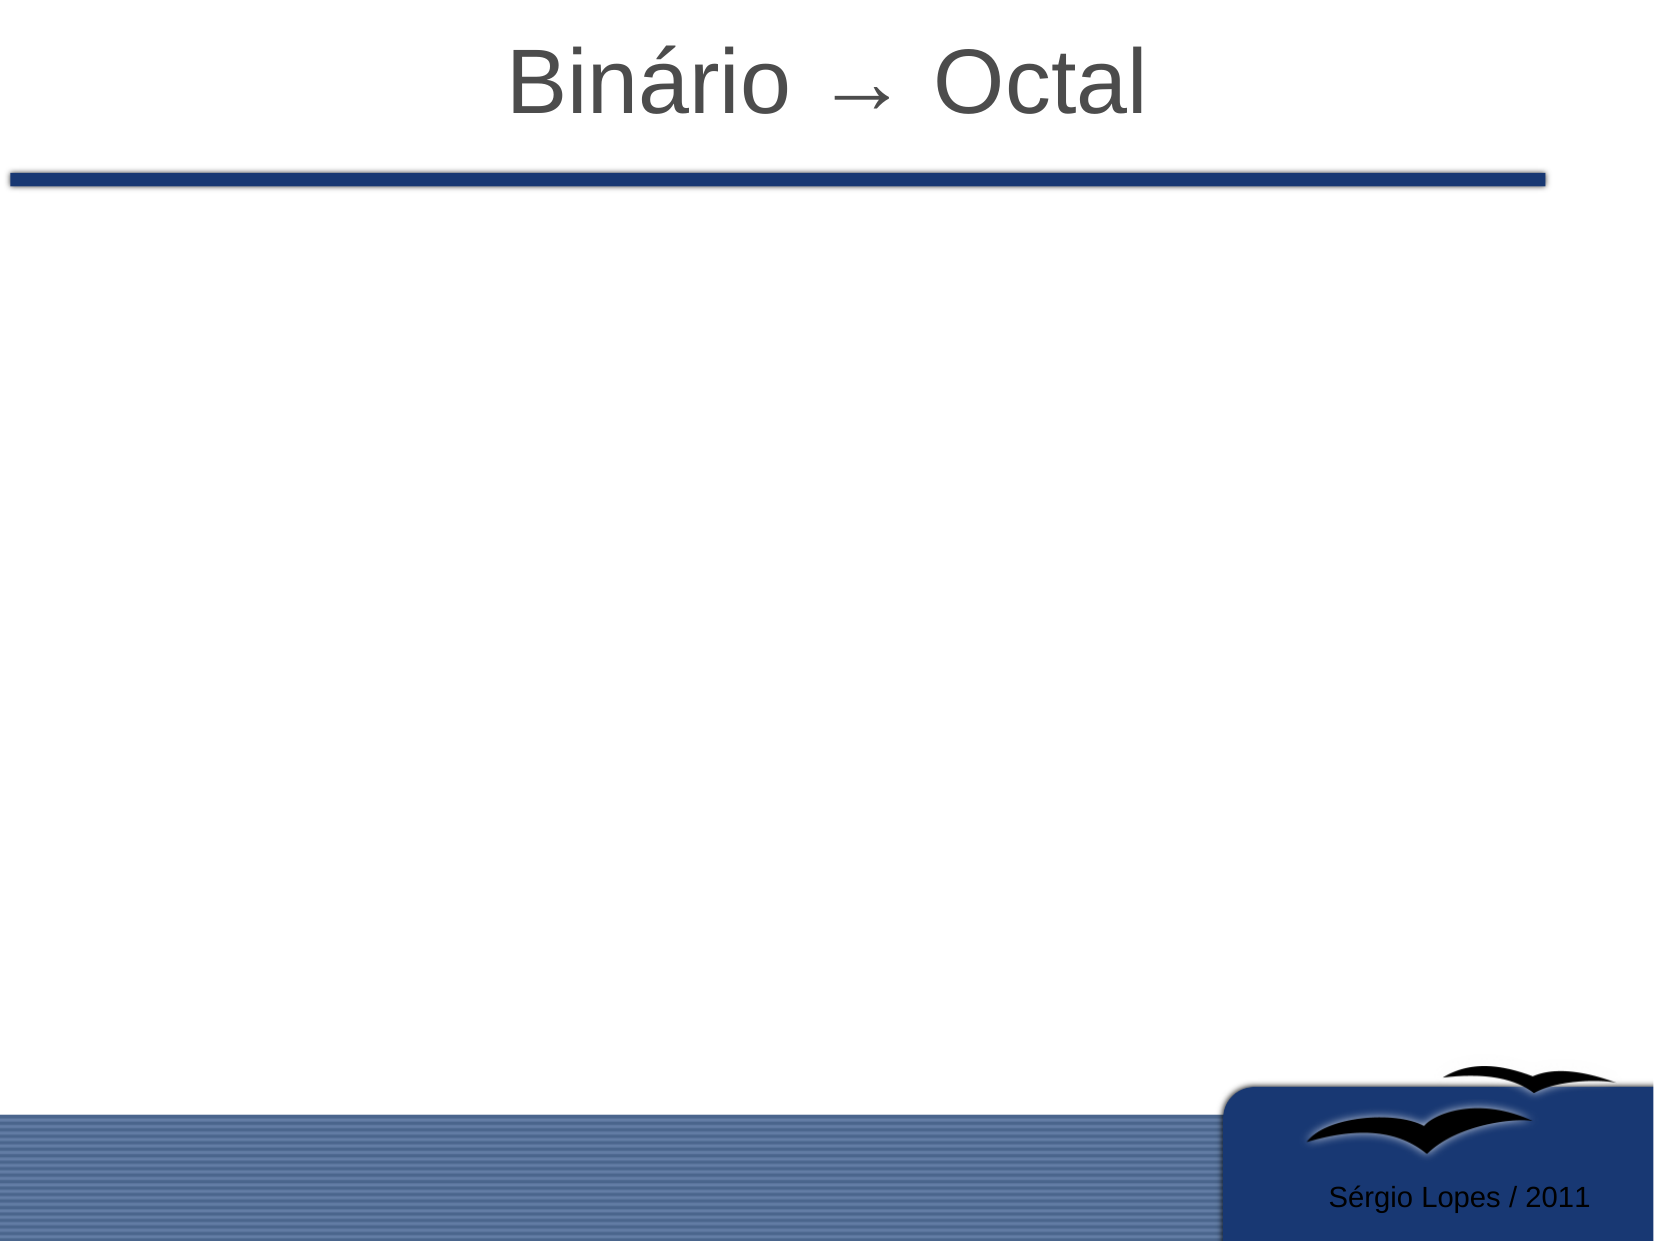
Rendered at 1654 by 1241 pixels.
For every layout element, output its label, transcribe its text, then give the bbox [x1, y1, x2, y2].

title Binário → Octal [121, 0, 1534, 164]
picture [0, 0, 1654, 1241]
text_box Sérgio Lopes / 2011 [1328, 1181, 1588, 1214]
